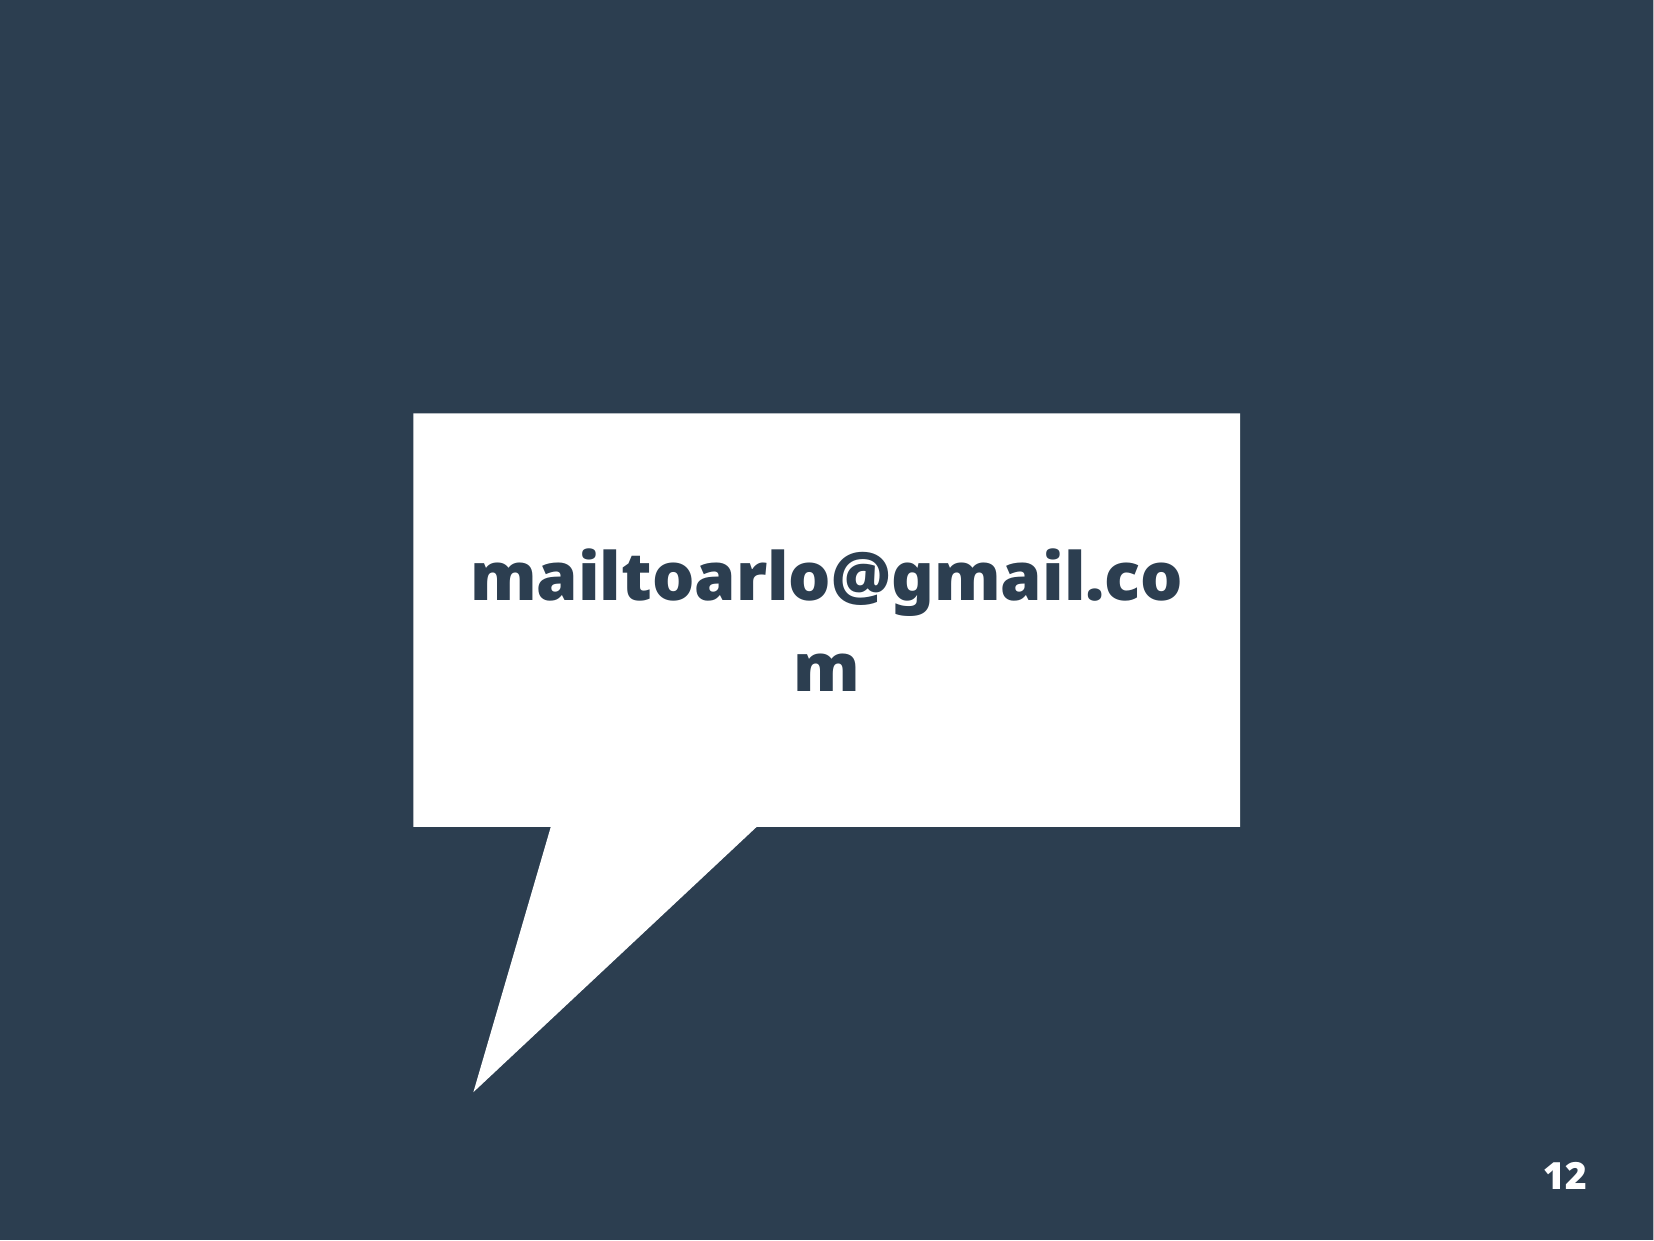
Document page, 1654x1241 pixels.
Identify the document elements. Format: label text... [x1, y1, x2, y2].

title mailtoarlo@gmail.com [442, 442, 1211, 798]
